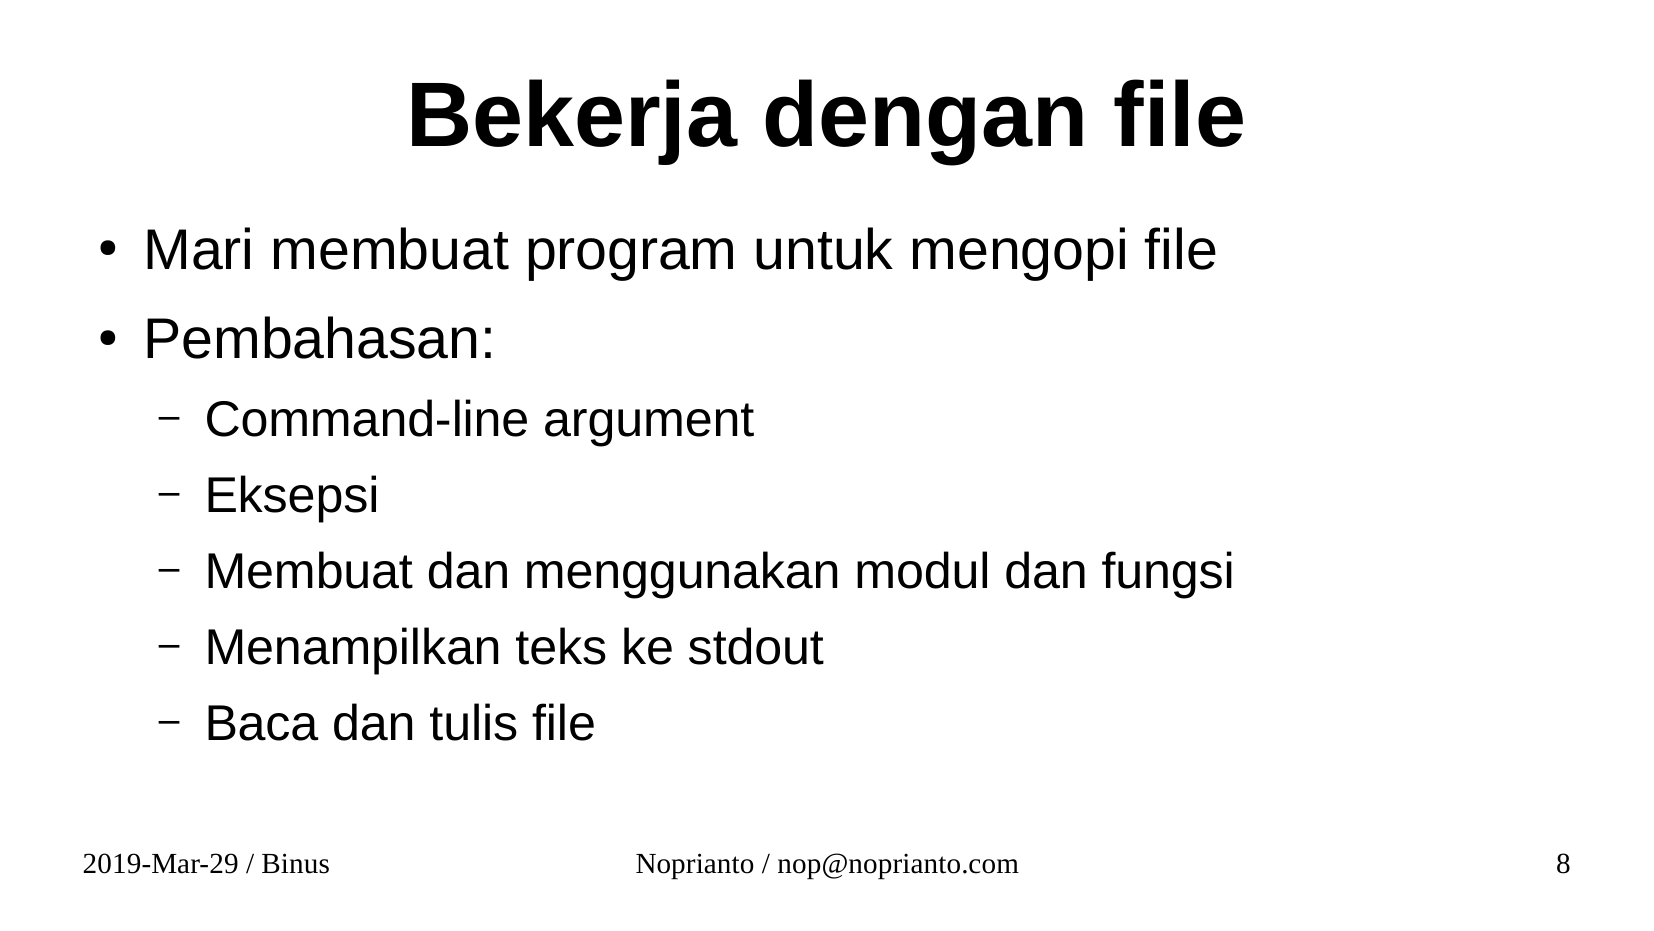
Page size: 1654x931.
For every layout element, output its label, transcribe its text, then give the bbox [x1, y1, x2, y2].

list Mari membuat program untuk mengopi file Pembahasan: Command-line argument Eksepsi Membuat dan menggunakan modul dan fungsi Menampilkan teks ke stdout Baca dan tulis file [82, 217, 1571, 758]
title Bekerja dengan file [82, 37, 1571, 193]
